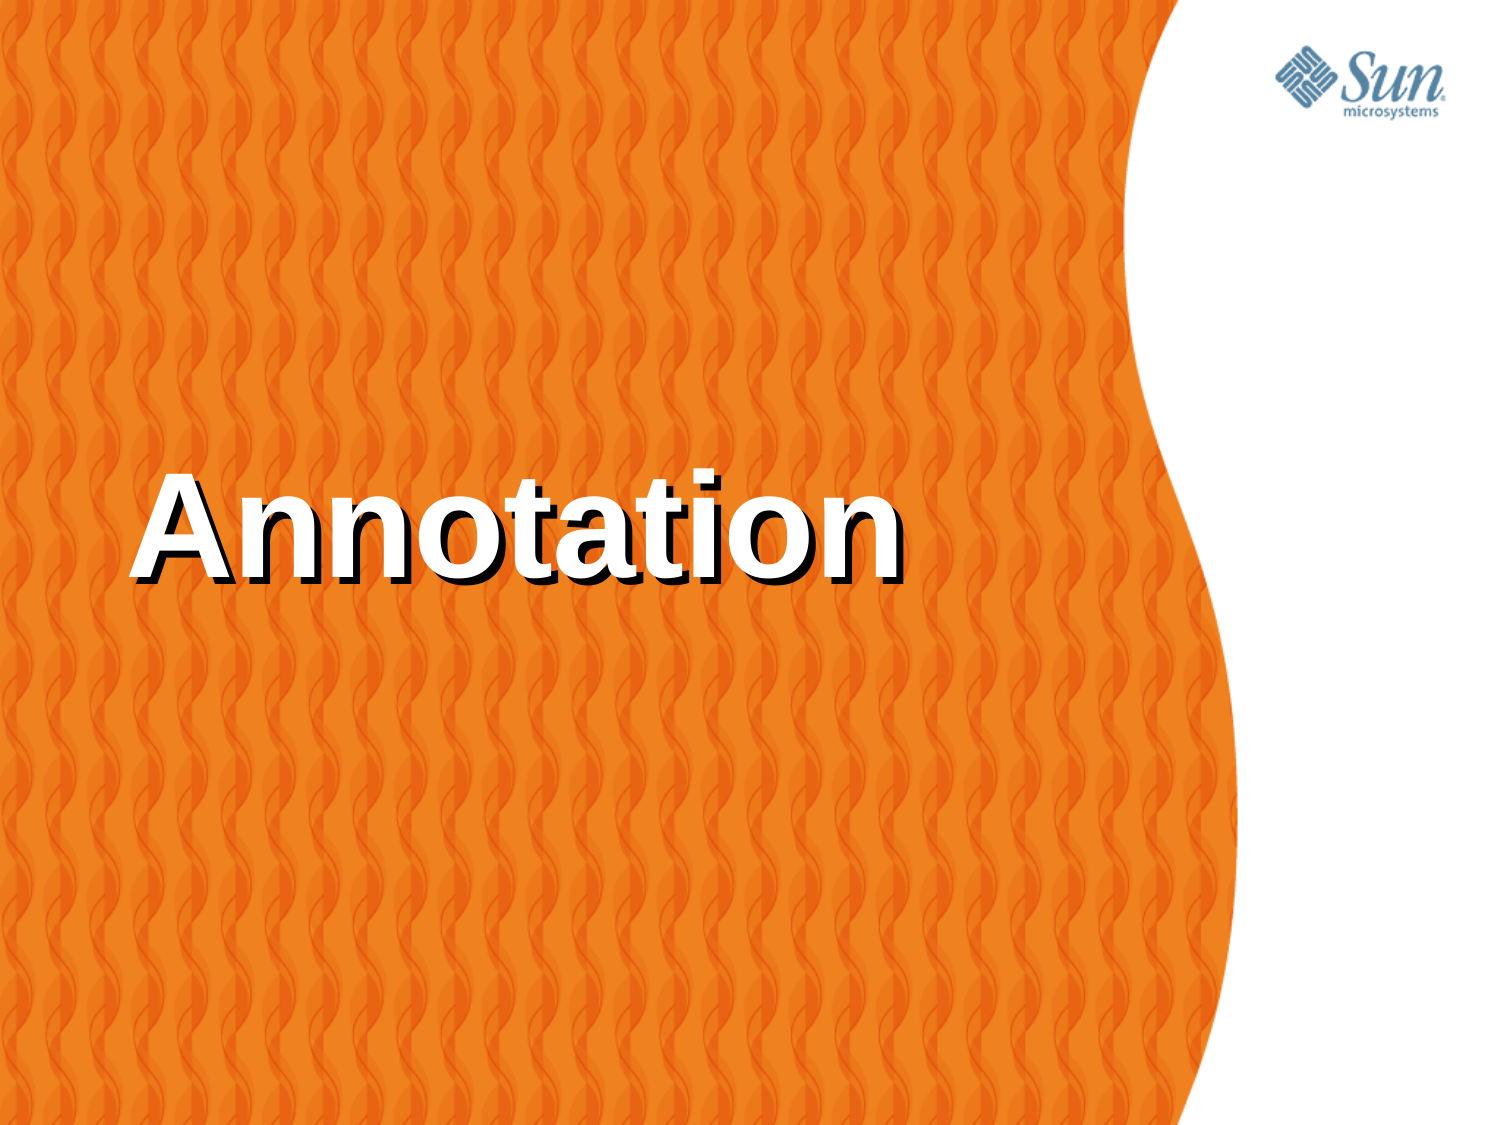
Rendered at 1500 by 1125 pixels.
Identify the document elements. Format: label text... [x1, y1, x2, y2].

title Annotation [125, 320, 1326, 1027]
picture [0, 0, 1500, 1125]
